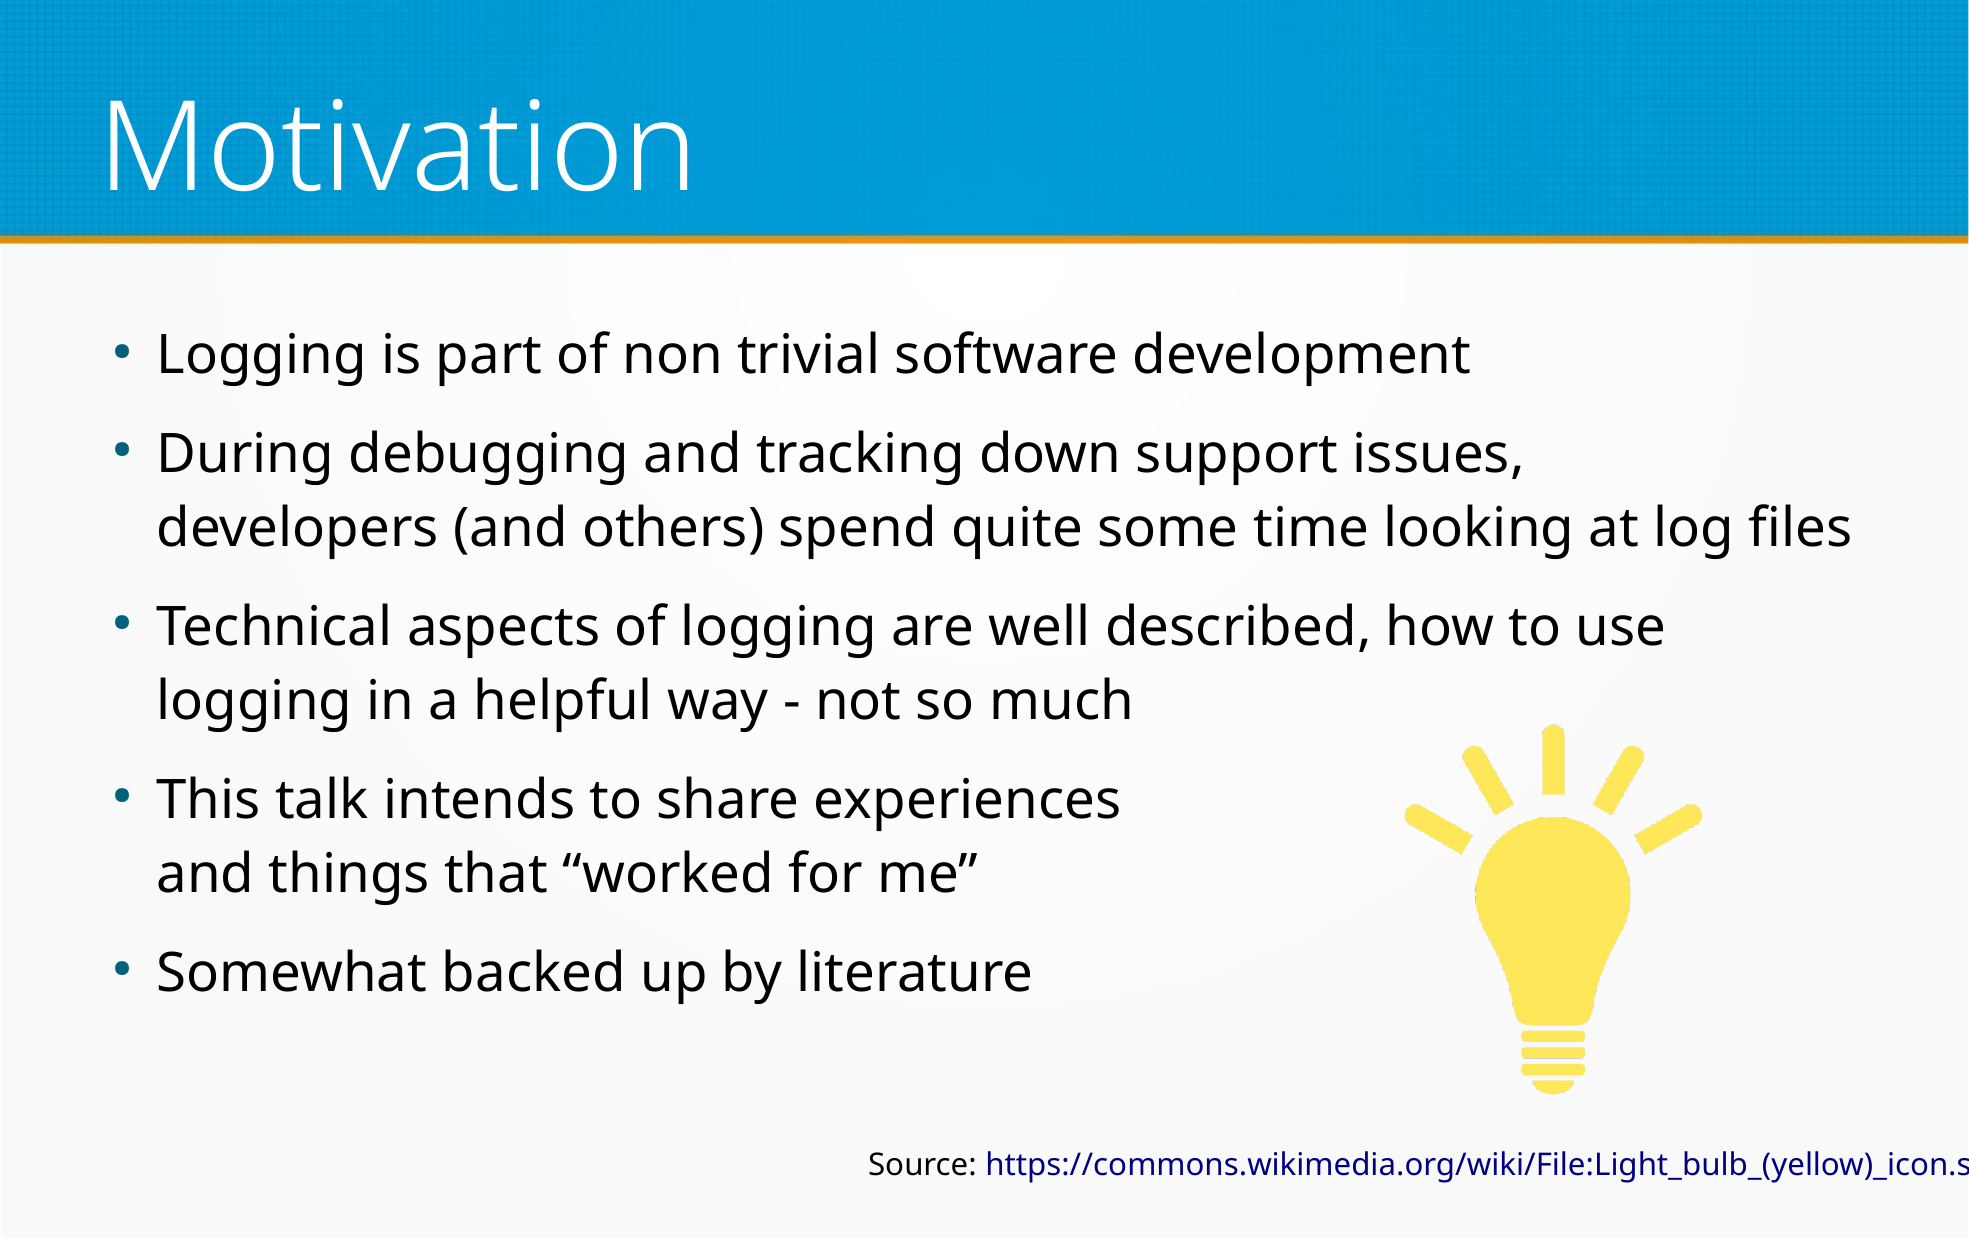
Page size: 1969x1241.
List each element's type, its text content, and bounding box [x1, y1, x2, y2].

picture [0, 233, 1969, 1241]
list Logging is part of non trivial software development During debugging and tracking down support issues, developers (and others) spend quite some time looking at log files Technical aspects of logging are well described, how to use logging in a helpful way - not so much This talk intends to share experiences and things that “worked for me” Somewhat backed up by literature [98, 315, 1861, 1081]
text_box Source: https://commons.wikimedia.org/wiki/File:Light_bulb_(yellow)_icon.svg [862, 1122, 1969, 1205]
title Motivation [98, 19, 1870, 227]
